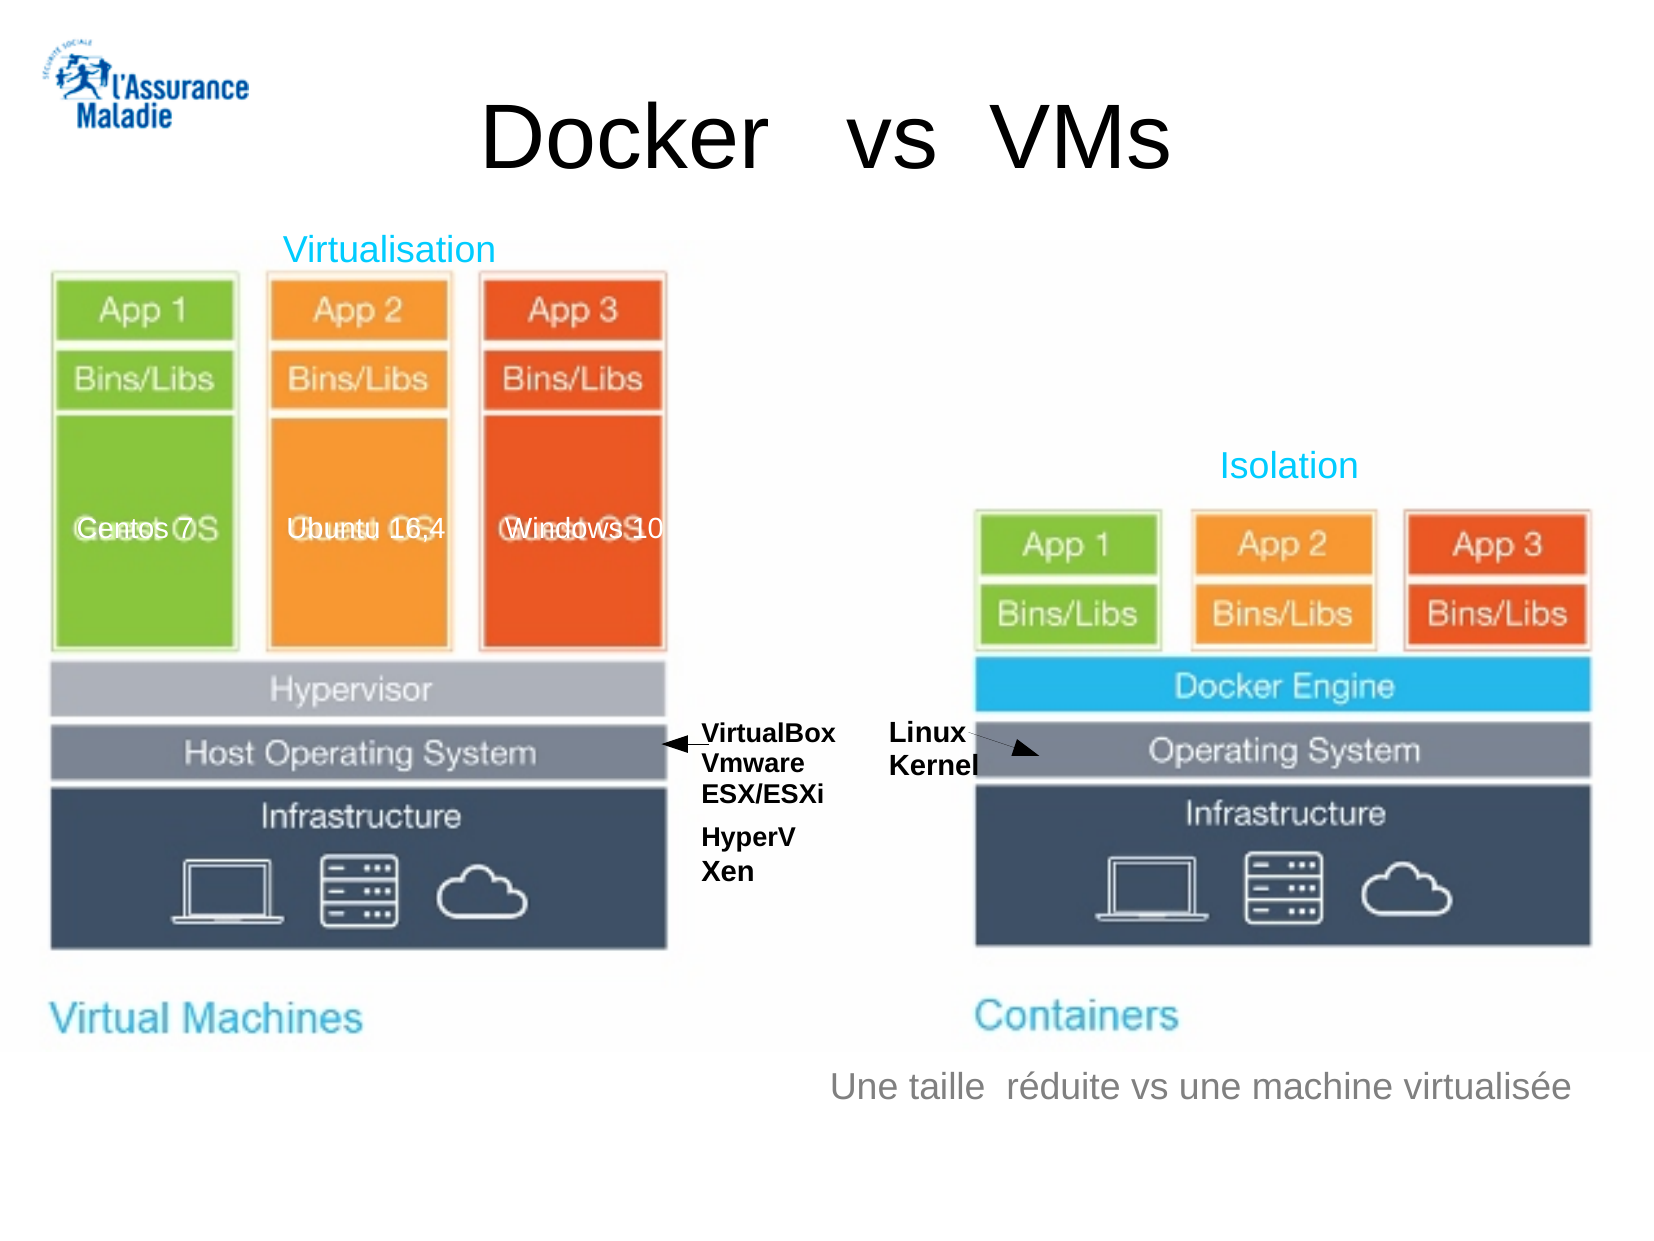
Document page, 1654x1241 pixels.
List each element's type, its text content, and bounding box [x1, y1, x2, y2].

picture [0, 240, 1654, 1052]
text_box Ubuntu 16,4 [284, 504, 494, 552]
text_box Une taille réduite vs une machine virtualisée [814, 1058, 1654, 1158]
text_box Centos 7 [61, 504, 284, 552]
text_box Virtualisation [268, 220, 512, 278]
text_box VirtualBox Vmware ESX/ESXi HyperV Xen [686, 710, 945, 898]
picture [21, 35, 249, 130]
text_box Windows 10 [494, 504, 712, 552]
text_box Linux Kernel [874, 708, 1040, 791]
title Docker vs VMs [82, 49, 1571, 225]
text_box Isolation [1204, 437, 1374, 494]
